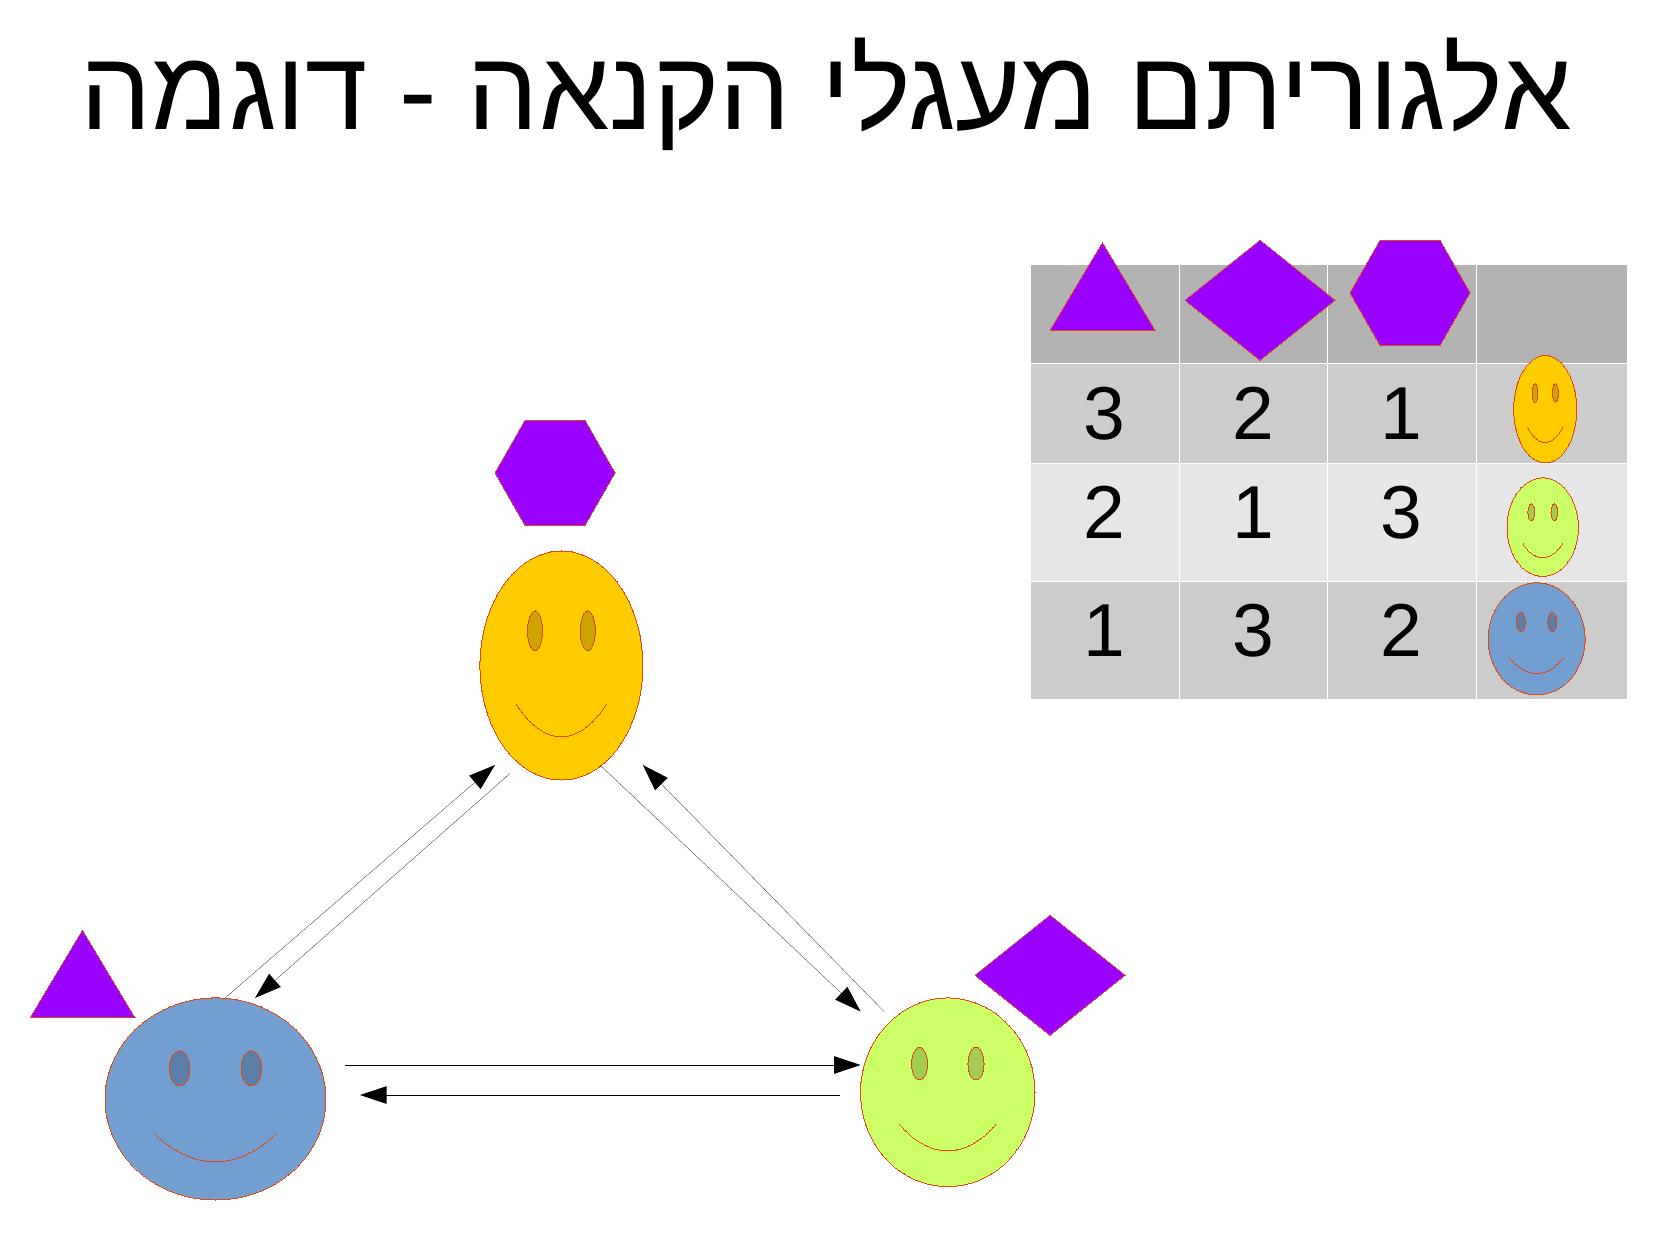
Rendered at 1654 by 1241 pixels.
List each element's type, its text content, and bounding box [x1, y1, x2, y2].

text_box [975, 915, 1126, 1036]
text_box [1350, 240, 1471, 346]
table_cell 1 [1180, 464, 1327, 581]
text_box [860, 997, 1036, 1187]
table_header [1031, 265, 1179, 363]
text_box [1185, 240, 1336, 361]
table_cell 2 [1180, 364, 1327, 463]
table_cell [1477, 464, 1627, 581]
text_box [479, 550, 643, 781]
text_box [1507, 477, 1579, 577]
table_cell 1 [1031, 582, 1179, 699]
table_cell [1477, 364, 1540, 463]
table_header [1477, 265, 1627, 363]
table_cell 3 [1328, 464, 1476, 581]
table_cell [1551, 364, 1627, 463]
table_header [1328, 265, 1476, 363]
table_cell 2 [1031, 464, 1179, 581]
table_cell [1477, 582, 1627, 699]
table_header [1180, 265, 1327, 363]
title אלגוריתם מעגלי הקנאה - דוגמה [0, 0, 1654, 198]
text_box [1513, 355, 1577, 463]
text_box [105, 997, 326, 1201]
text_box [495, 420, 616, 526]
text_box [1488, 582, 1586, 695]
table_cell 2 [1328, 582, 1476, 699]
table_cell 3 [1031, 364, 1179, 463]
table_cell 1 [1328, 364, 1476, 463]
table_header [1293, 265, 1327, 292]
text_box [1050, 242, 1156, 331]
text_box [30, 930, 136, 1018]
table_cell 3 [1180, 582, 1327, 699]
